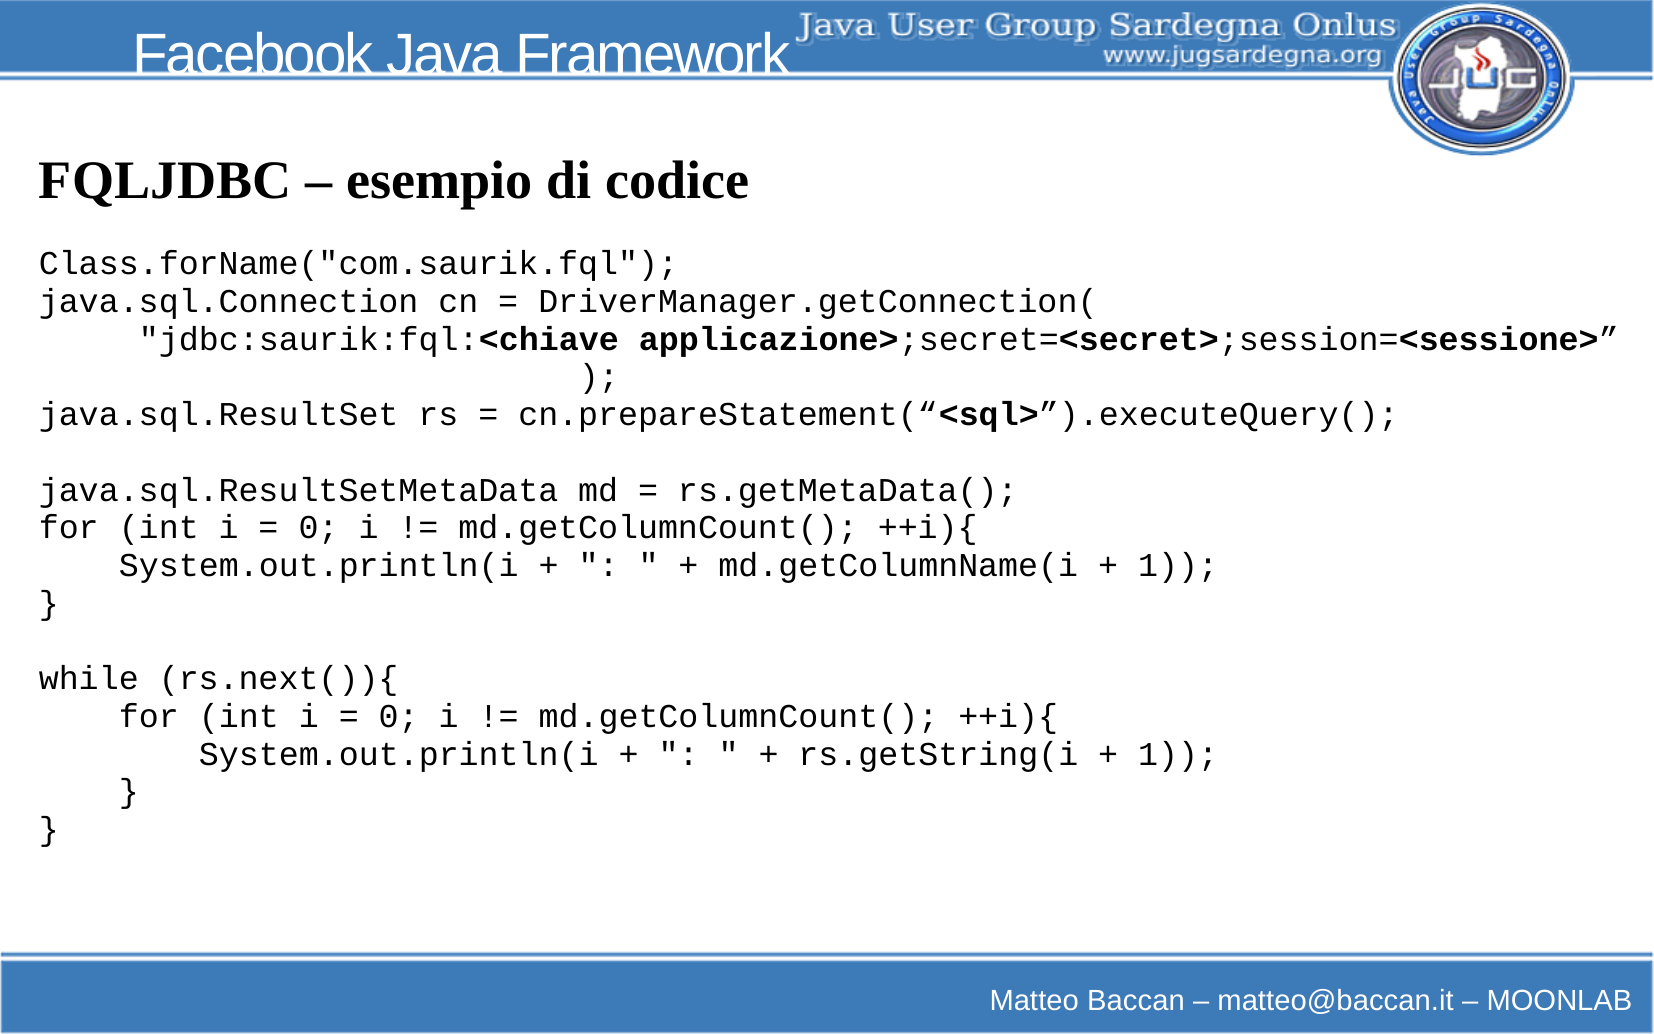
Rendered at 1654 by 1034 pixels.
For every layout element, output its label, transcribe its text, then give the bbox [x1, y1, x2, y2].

title Facebook Java Framework [132, 5, 1609, 103]
picture [0, 0, 1654, 1034]
text_box FQLJDBC – esempio di codice Class.forName("com.saurik.fql"); java.sql.Connection cn = DriverManager.getConnection( "jdbc:saurik:fql:<chiave applicazione>;secret=<secret>;session=<sessione>” ); java.sql.ResultSet rs = cn.prepareStatement(“<sql>”).executeQuery(); java.sql.ResultSetMetaData md = rs.getMetaData(); for (int i = 0; i != md.getColumnCount(); ++i){ System.out.println(i + ": " + md.getColumnName(i + 1)); } while (rs.next()){ for (int i = 0; i != md.getColumnCount(); ++i){ System.out.println(i + ": " + rs.getString(i + 1)); } } [24, 142, 1654, 867]
